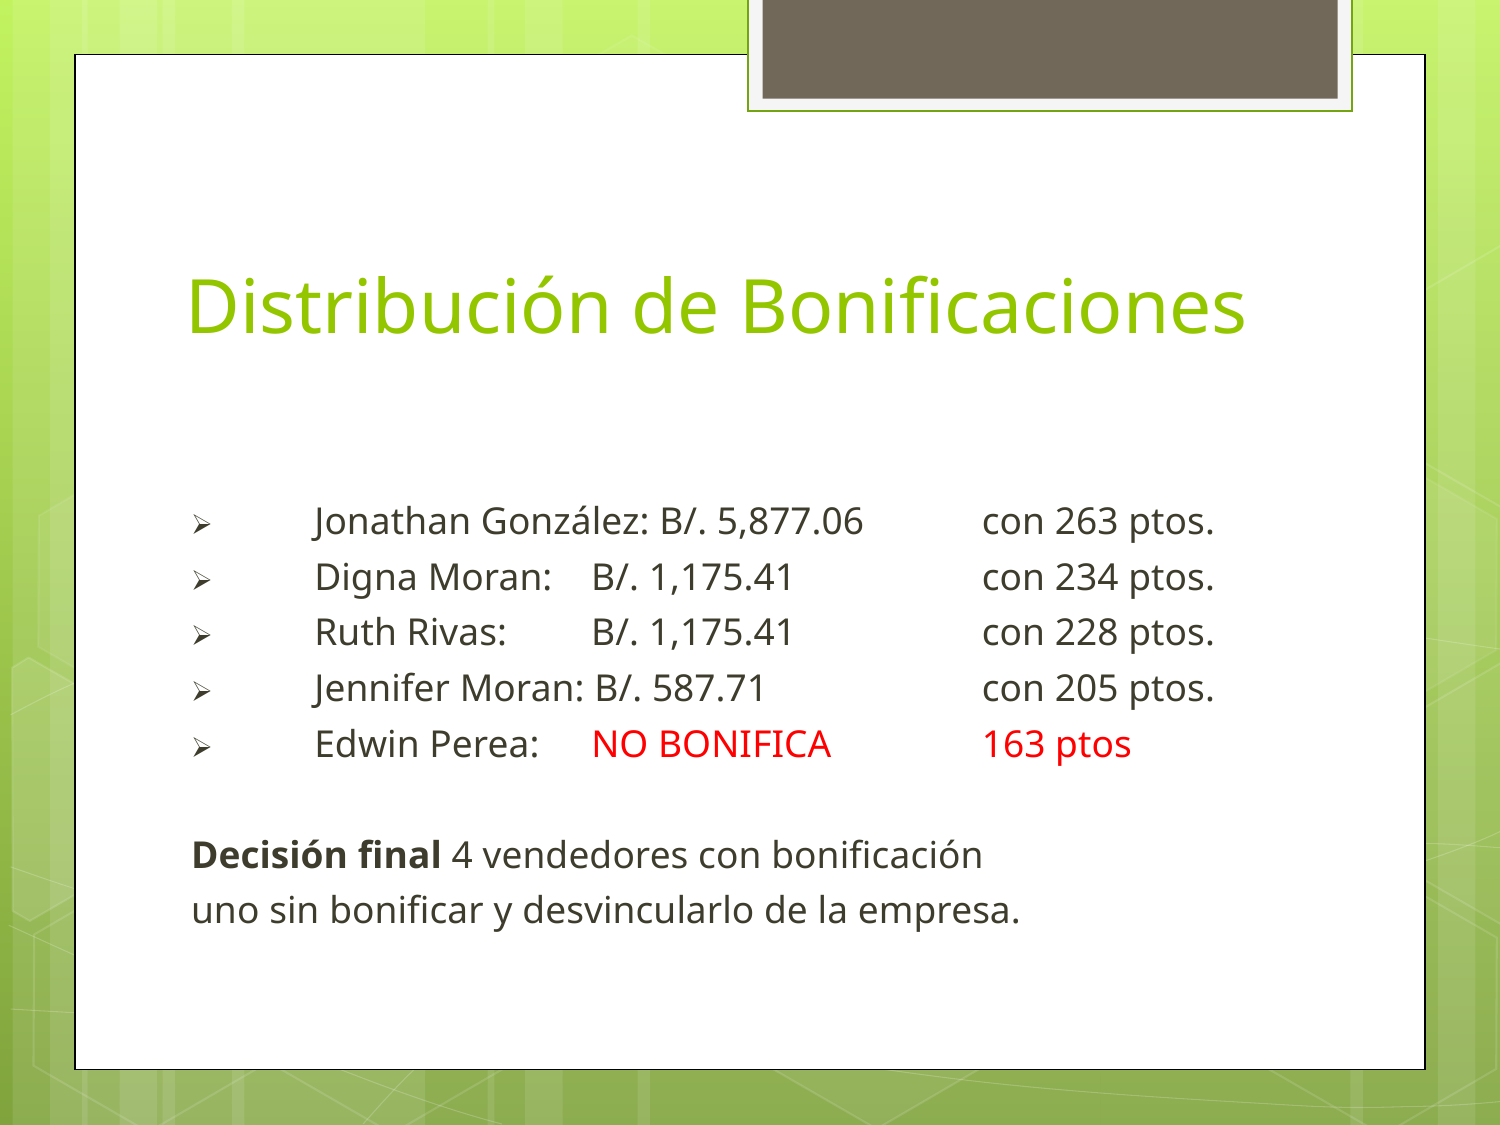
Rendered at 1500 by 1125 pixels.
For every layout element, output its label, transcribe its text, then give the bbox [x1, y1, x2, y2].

title Distribución de Bonificaciones [171, 168, 1324, 356]
list  Jonathan González: B/. 5,877.06 con 263 ptos.  Digna Moran: B/. 1,175.41 con 234 ptos.  Ruth Rivas: B/. 1,175.41 con 228 ptos.  Jennifer Moran: B/. 587.71 con 205 ptos.  Edwin Perea: NO BONIFICA 163 ptos Decisión final 4 vendedores con bonificación uno sin bonificar y desvincularlo de la empresa. [166, 378, 1278, 955]
